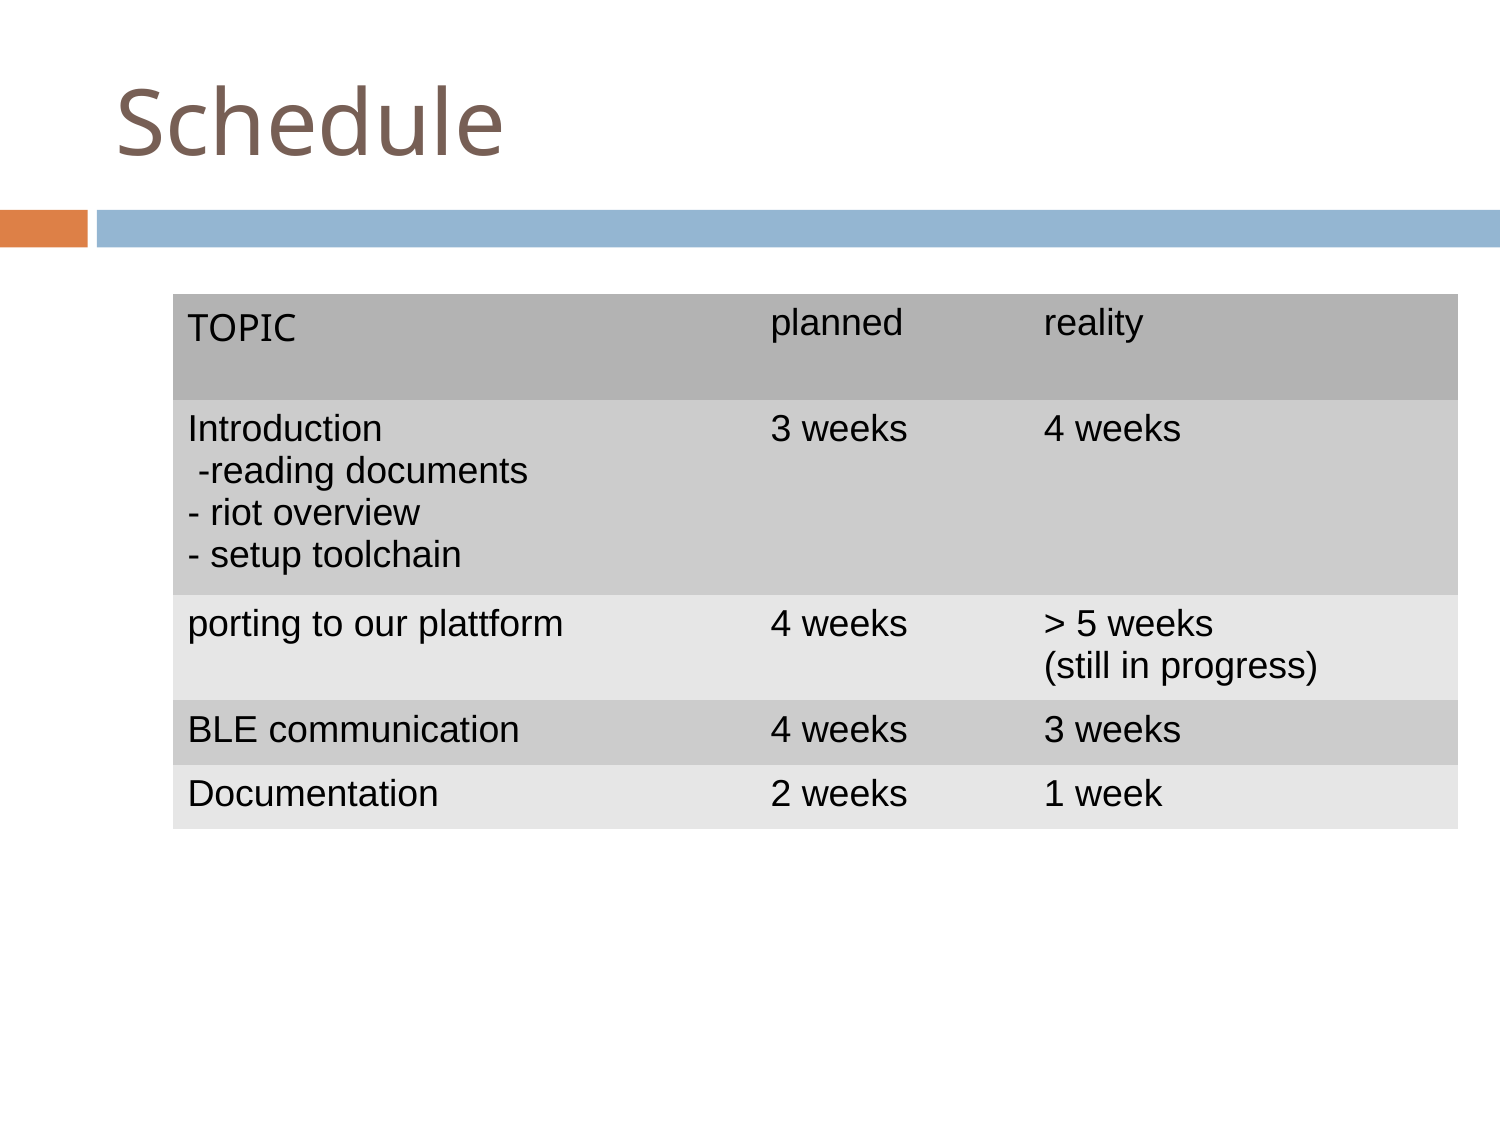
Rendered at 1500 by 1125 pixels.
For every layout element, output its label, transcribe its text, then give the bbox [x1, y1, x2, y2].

table_cell 3 weeks [756, 400, 1029, 595]
table_cell 3 weeks [1029, 700, 1458, 765]
table_header planned [756, 294, 1029, 400]
table_cell Introduction -reading documents - riot overview - setup toolchain [173, 400, 756, 595]
table_cell 2 weeks [756, 765, 1029, 829]
table_cell > 5 weeks (still in progress) [1029, 595, 1458, 700]
table_header reality [1029, 294, 1458, 400]
table_cell 4 weeks [756, 595, 1029, 700]
table_cell BLE communication [173, 700, 756, 765]
table_cell porting to our plattform [173, 595, 756, 700]
table_cell 1 week [1029, 765, 1458, 829]
table_cell 4 weeks [1029, 400, 1458, 595]
title Schedule [100, 37, 1438, 201]
table_header TOPIC [173, 294, 756, 400]
table_cell 4 weeks [756, 700, 1029, 765]
table_cell Documentation [173, 765, 756, 829]
